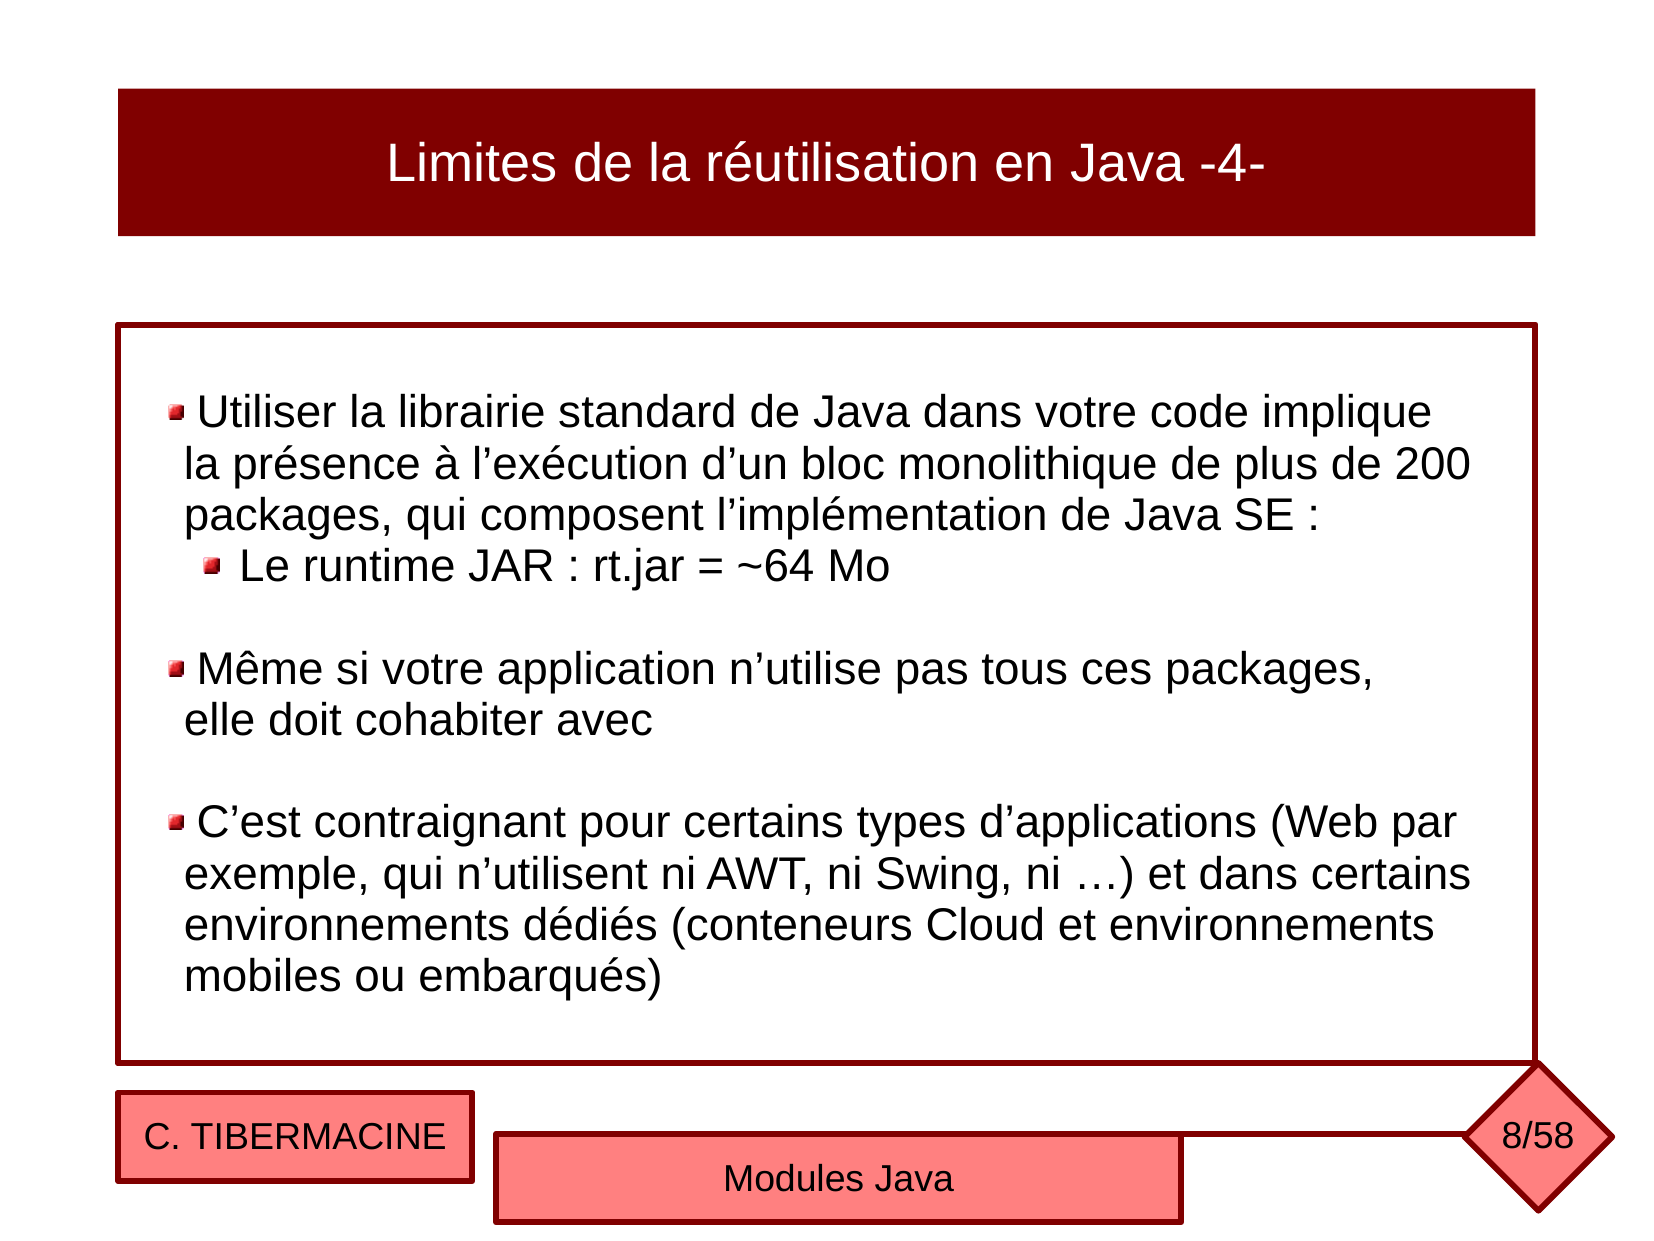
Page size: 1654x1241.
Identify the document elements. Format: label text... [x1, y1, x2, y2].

picture [168, 404, 184, 420]
text_box C. TIBERMACINE [118, 1092, 473, 1182]
picture [168, 660, 184, 677]
text_box Utiliser la librairie standard de Java dans votre code implique la présence à l’exécution d’un bloc monolithique de plus de 200 packages, qui composent l’implémentation de Java SE : Le runtime JAR : rt.jar = ~64 Mo Même si votre application n’utilise pas tous ces packages, elle doit cohabiter avec C’est contraignant pour certains types d’applications (Web par exemple, qui n’utilisent ni AWT, ni Swing, ni …) et dans certains environnements dédiés (conteneurs Cloud et environnements mobiles ou embarqués) [118, 324, 1536, 1063]
text_box Modules Java [496, 1133, 1182, 1223]
text_box [1464, 1115, 1486, 1159]
text_box <numéro>/58 [1486, 1107, 1654, 1164]
picture [203, 557, 220, 574]
text_box Limites de la réutilisation en Java -4- [118, 88, 1536, 237]
text_box [1491, 1164, 1586, 1211]
text_box [1494, 1062, 1583, 1107]
picture [168, 814, 184, 830]
